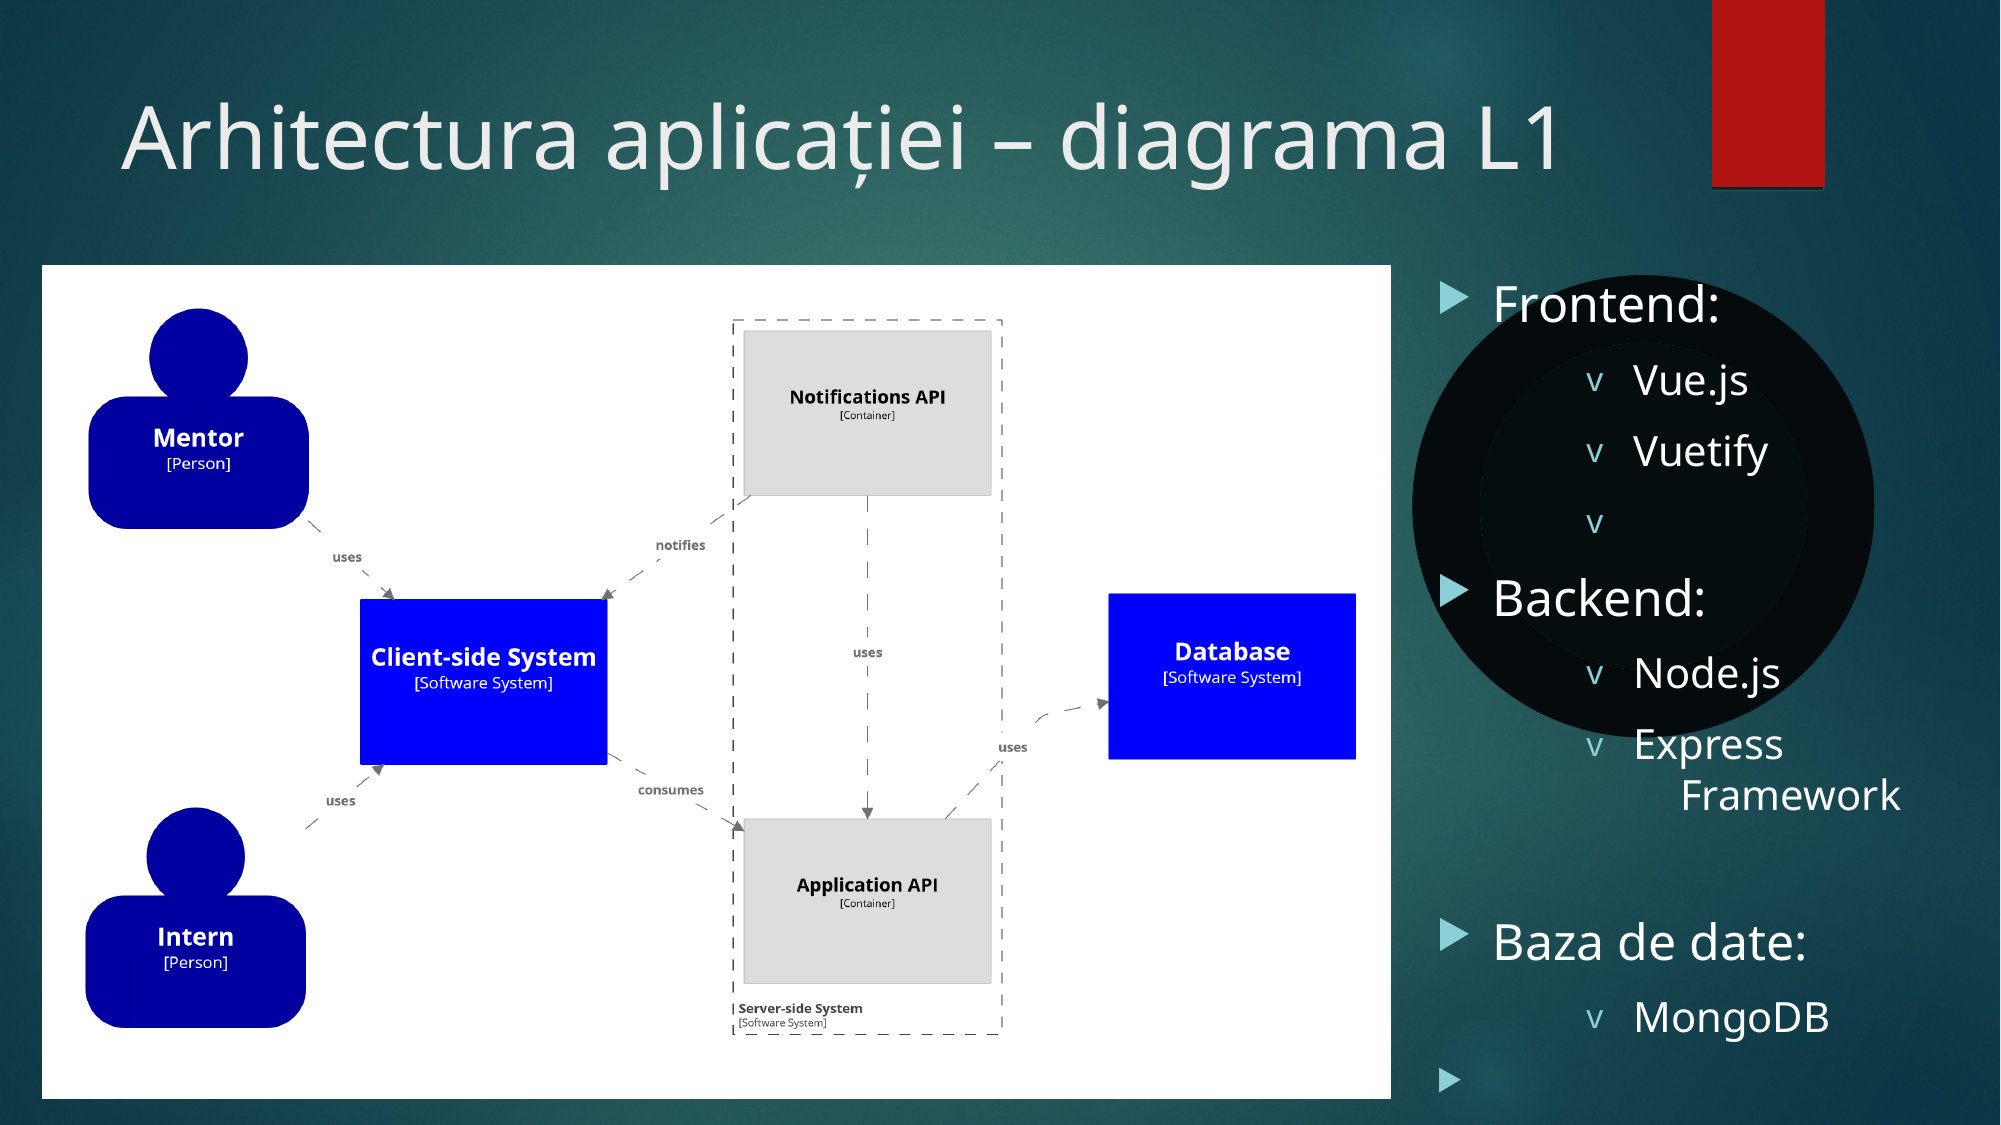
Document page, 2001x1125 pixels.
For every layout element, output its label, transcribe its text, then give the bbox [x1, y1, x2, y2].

title Arhitectura aplicației – diagrama L1 [106, 74, 1693, 305]
list Frontend: Vue.js Vuetify Backend: Node.js Express Framework Baza de date: MongoDB [1421, 265, 1958, 1099]
picture [42, 265, 1391, 1099]
